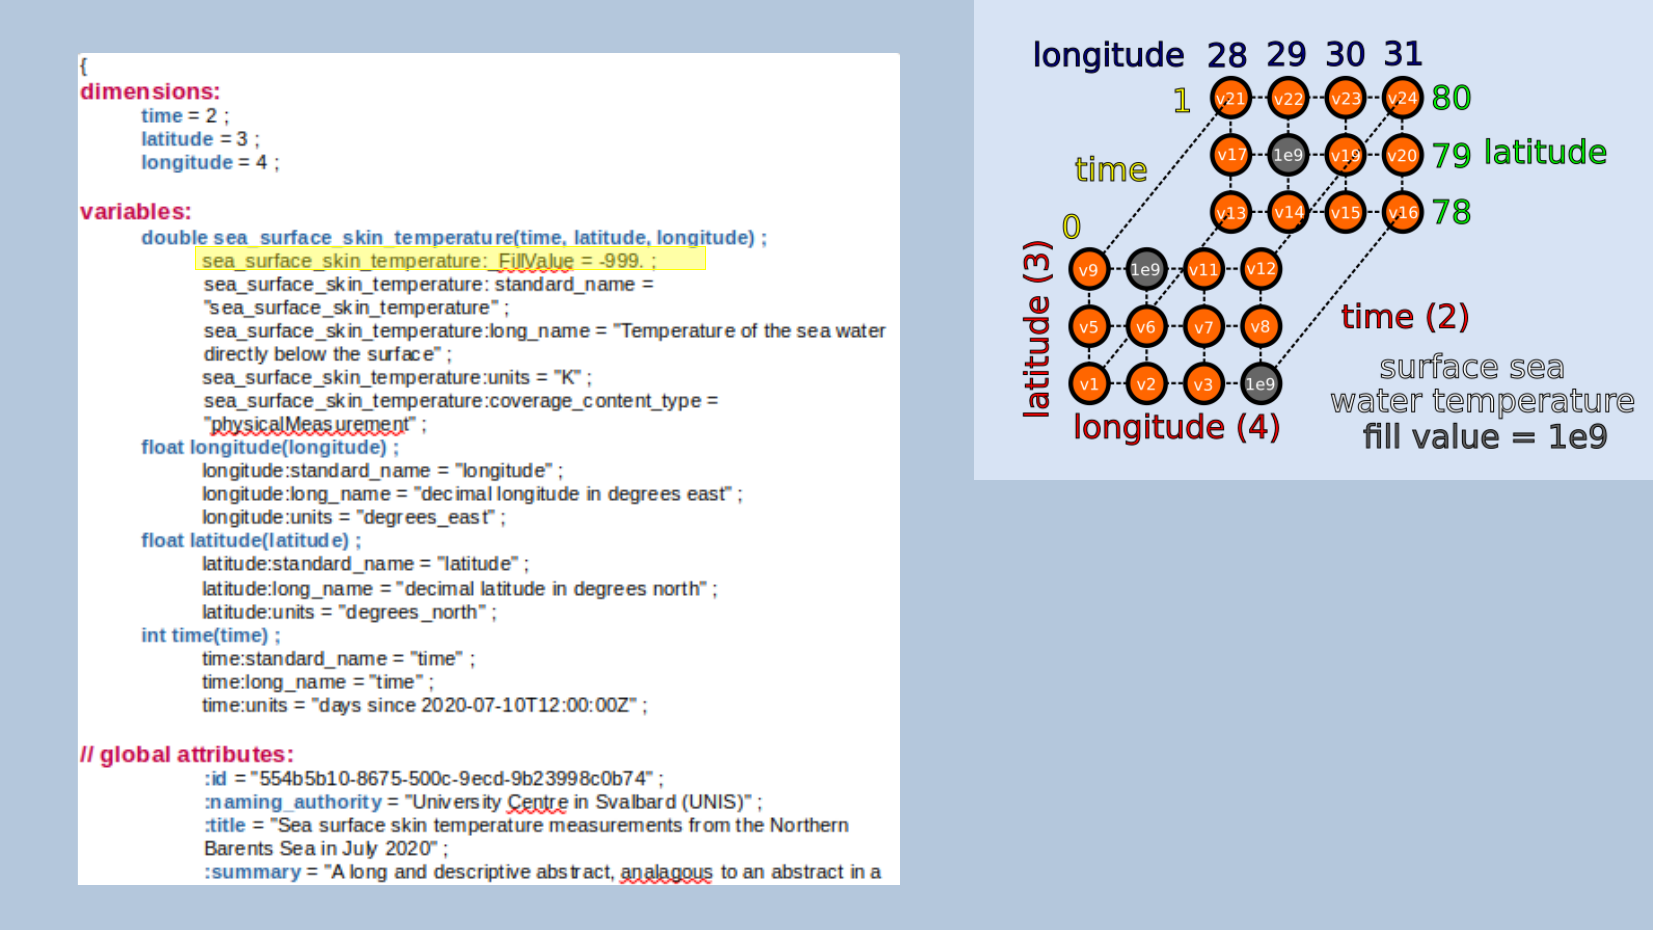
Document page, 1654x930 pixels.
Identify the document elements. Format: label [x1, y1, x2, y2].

text_box [195, 246, 706, 270]
picture [77, 53, 901, 885]
picture [974, 0, 1653, 480]
